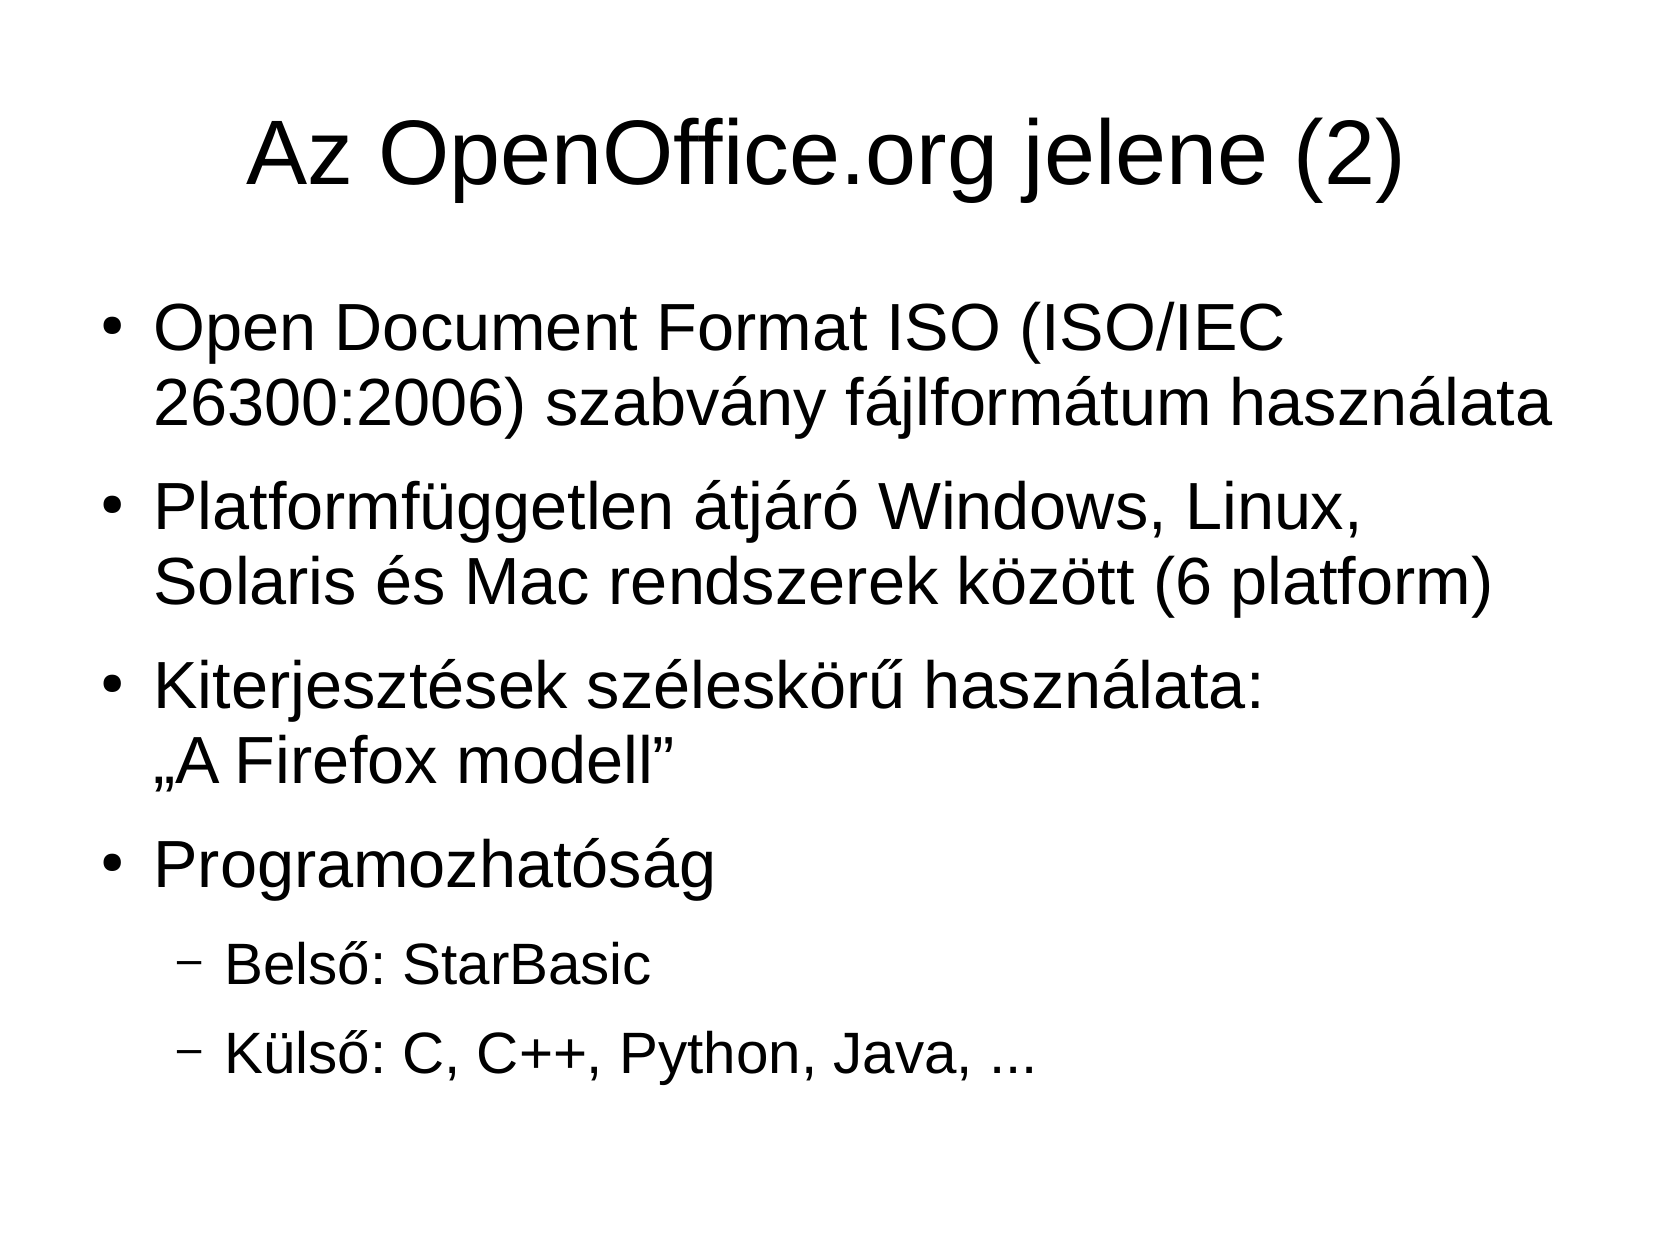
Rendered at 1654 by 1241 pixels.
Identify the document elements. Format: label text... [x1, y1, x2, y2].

title Az OpenOffice.org jelene (2) [82, 49, 1571, 257]
list Open Document Format ISO (ISO/IEC 26300:2006) szabvány fájlformátum használata Platformfüggetlen átjáró Windows, Linux, Solaris és Mac rendszerek között (6 platform) Kiterjesztések széleskörű használata: „A Firefox modell” Programozhatóság Belső: StarBasic Külső: C, C++, Python, Java, ... [82, 290, 1571, 1094]
